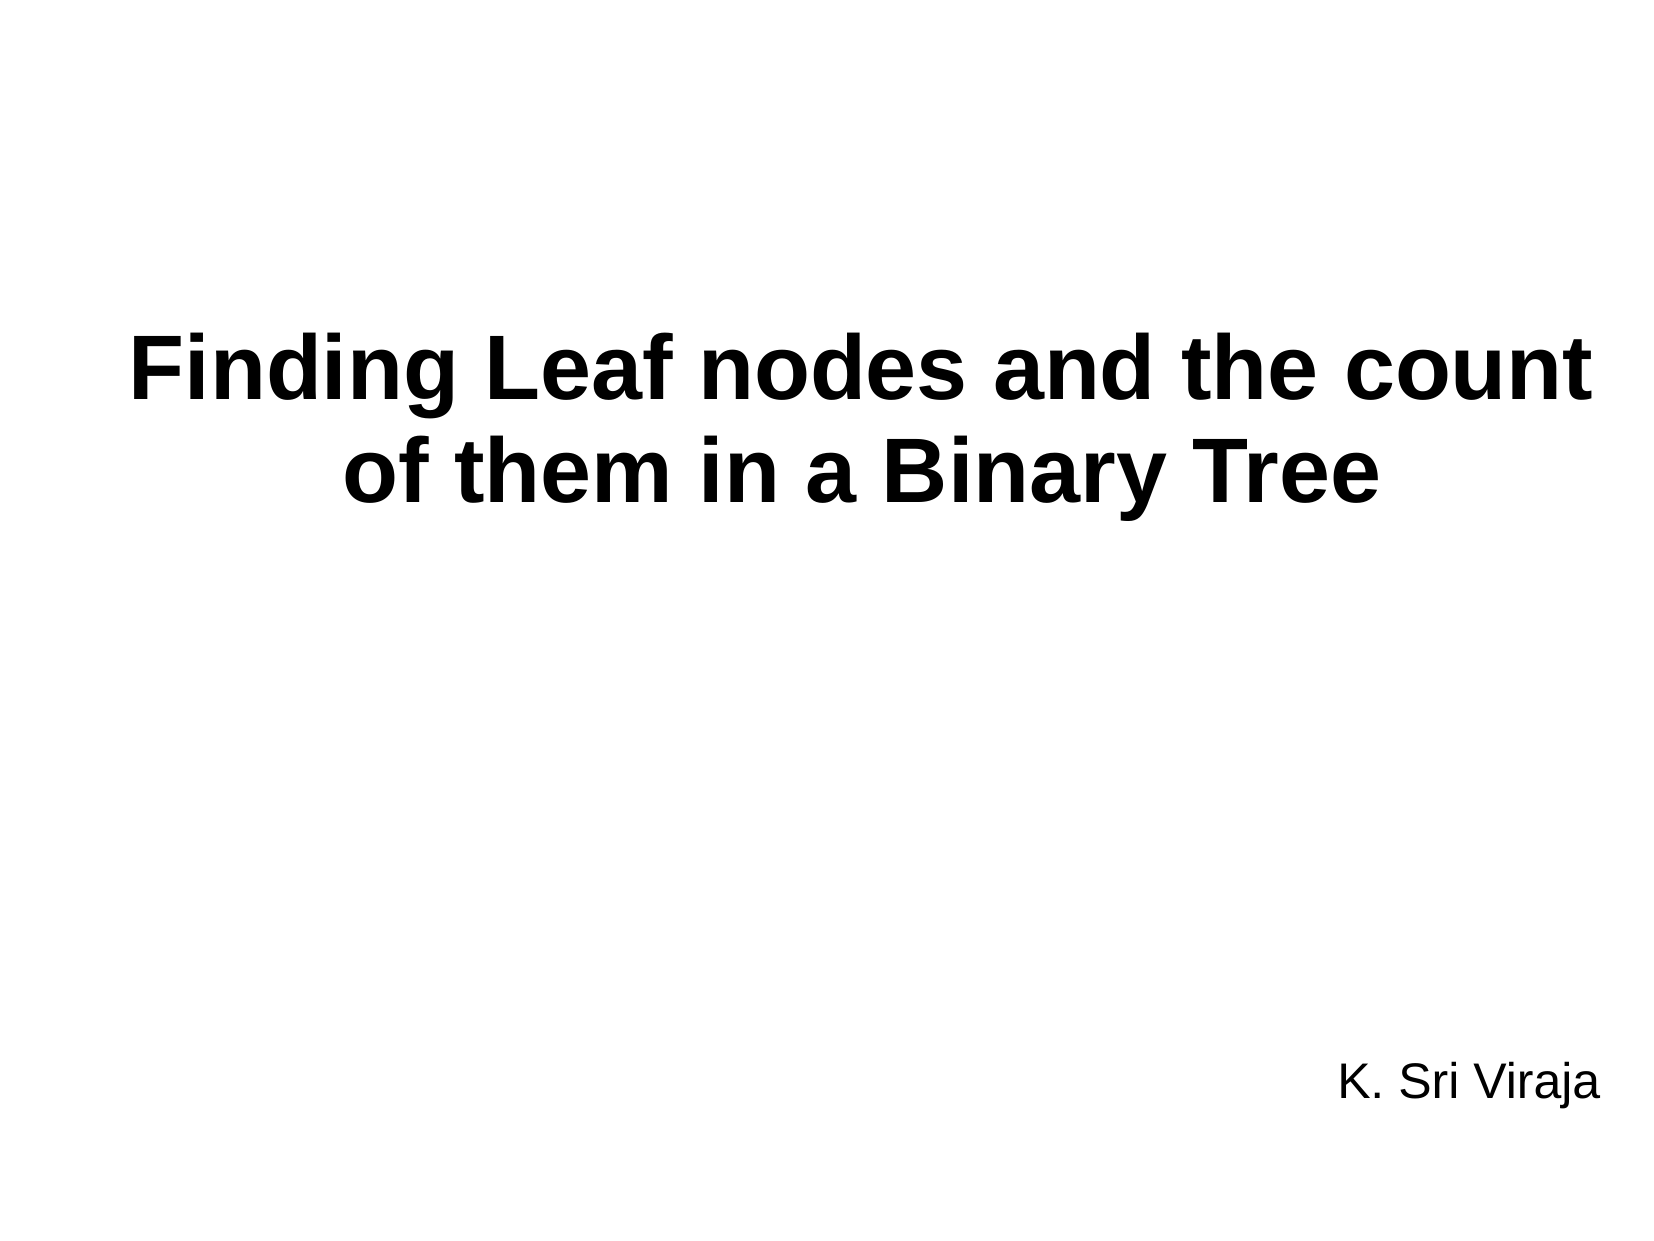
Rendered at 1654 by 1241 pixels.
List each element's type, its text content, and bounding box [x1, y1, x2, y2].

subtitle Finding Leaf nodes and the count of them in a Binary Tree [118, 75, 1607, 969]
text_box K. Sri Viraja [1240, 1015, 1624, 1119]
